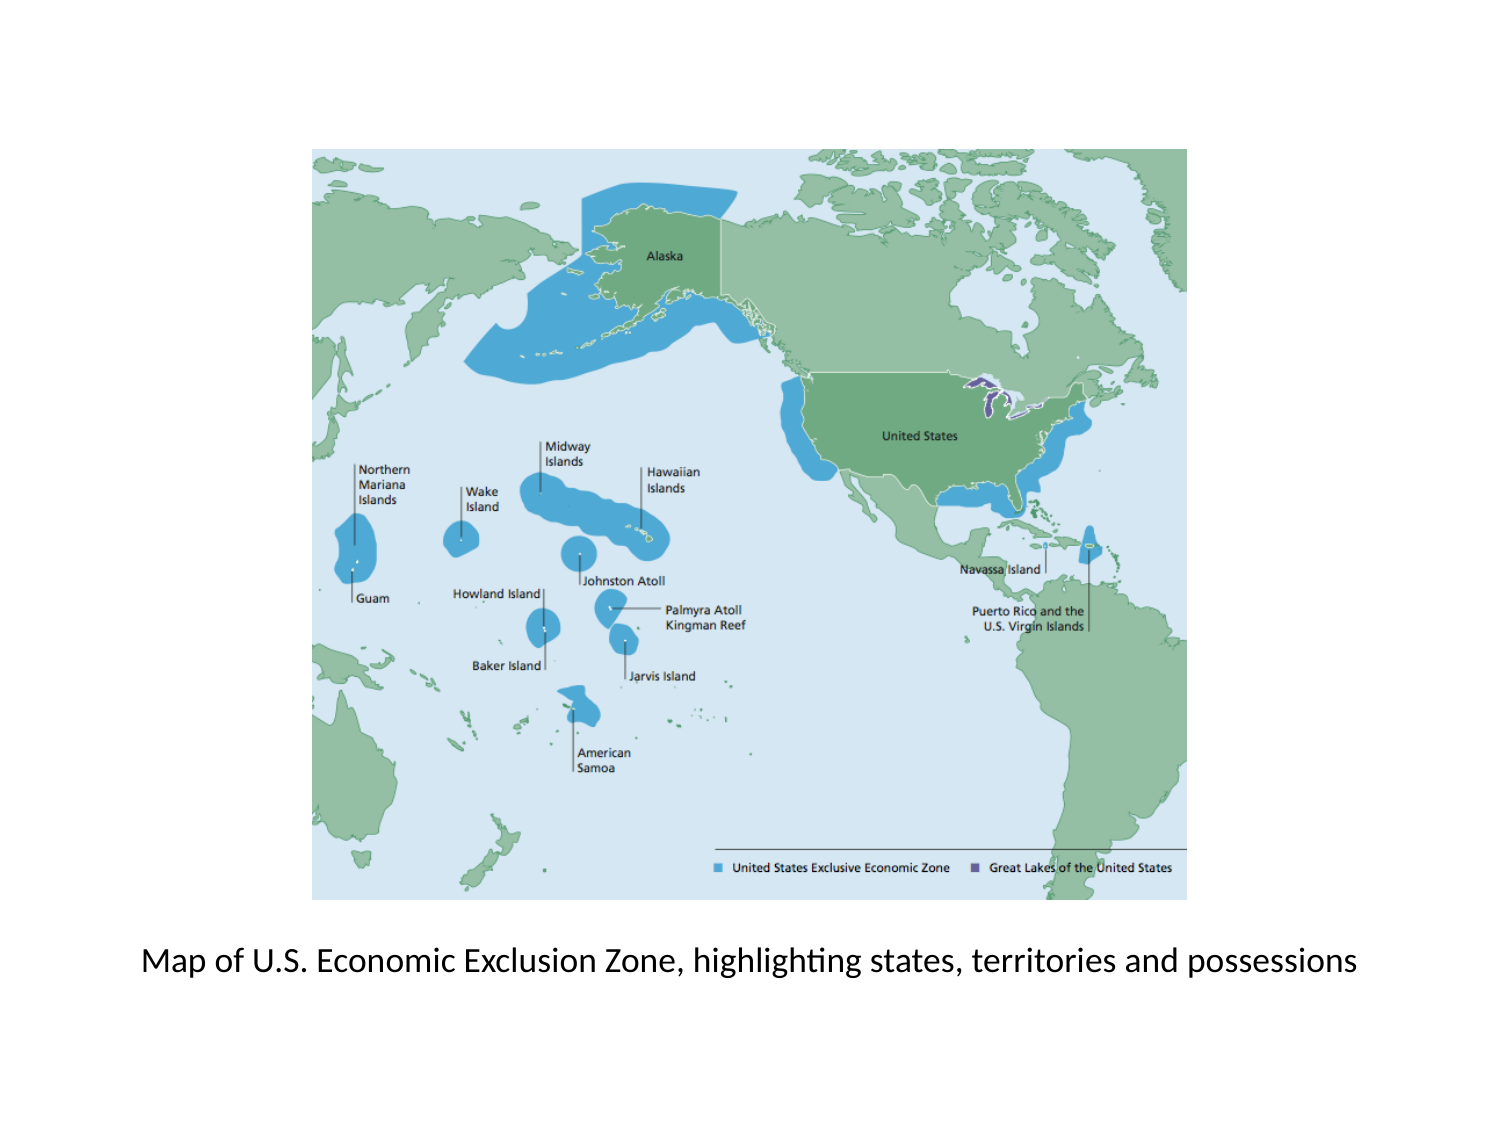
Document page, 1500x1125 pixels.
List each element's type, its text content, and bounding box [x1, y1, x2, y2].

text_box Map of U.S. Economic Exclusion Zone, highlighting states, territories and possessions [126, 929, 1374, 988]
picture [312, 149, 1187, 900]
